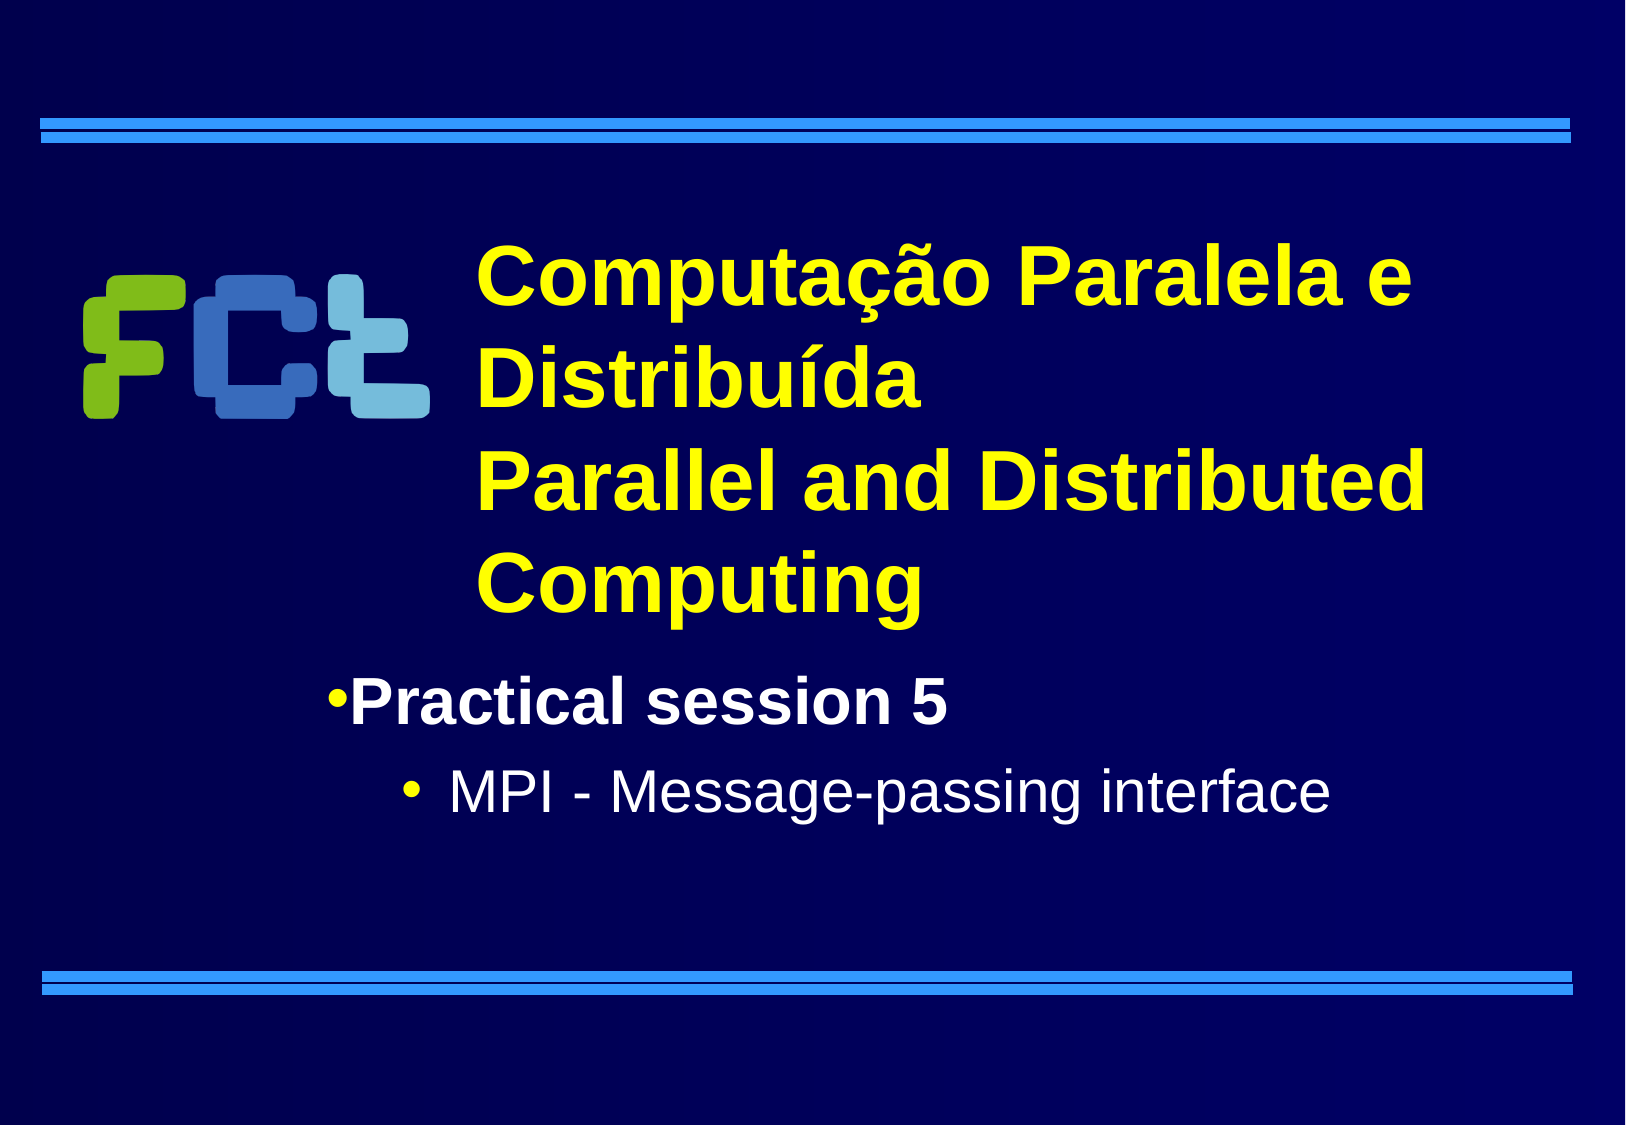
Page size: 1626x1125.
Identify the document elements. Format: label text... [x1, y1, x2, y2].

title Computação Paralela e Distribuída Parallel and Distributed Computing [460, 212, 1558, 638]
text_box Practical session 5 MPI - Message-passing interface [311, 650, 1585, 926]
picture [83, 274, 430, 419]
